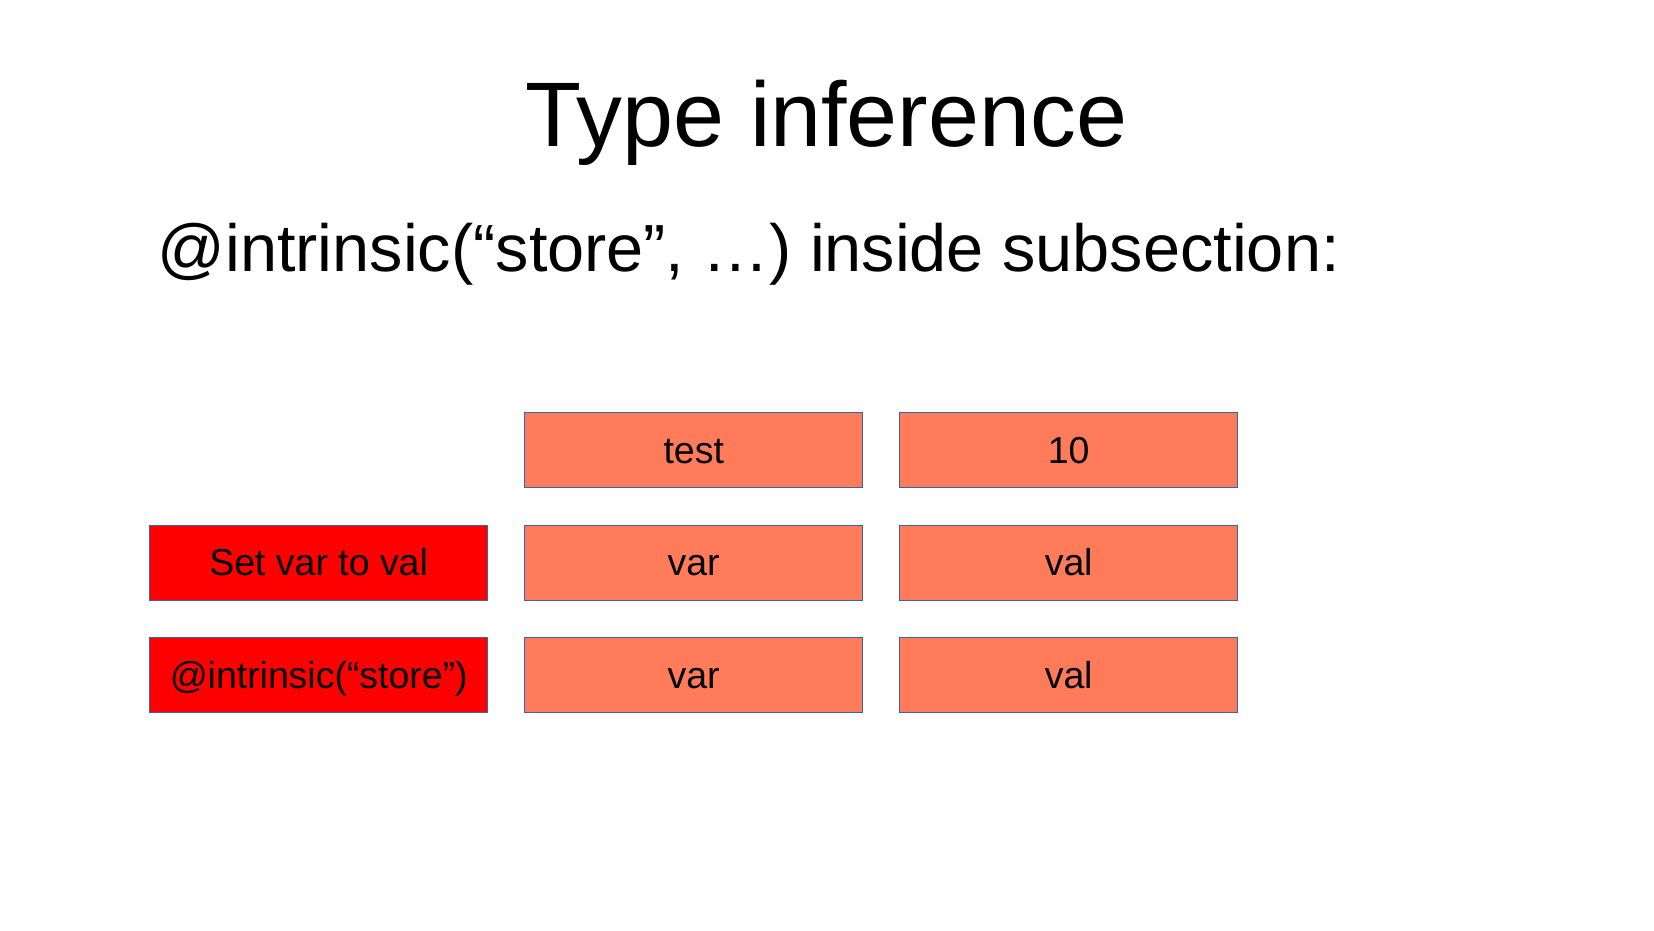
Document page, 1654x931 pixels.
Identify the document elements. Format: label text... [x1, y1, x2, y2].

text_box 10 [899, 412, 1238, 488]
text_box @intrinsic(“store”) [149, 637, 488, 713]
text_box test [524, 412, 863, 488]
text_box var [524, 637, 863, 713]
title Type inference [82, 37, 1571, 193]
text_box Set var to val [149, 525, 488, 601]
text_box var [524, 525, 863, 601]
list @intrinsic(“store”, …) inside subsection: [86, 210, 1426, 338]
text_box val [899, 525, 1238, 601]
text_box val [899, 637, 1238, 713]
